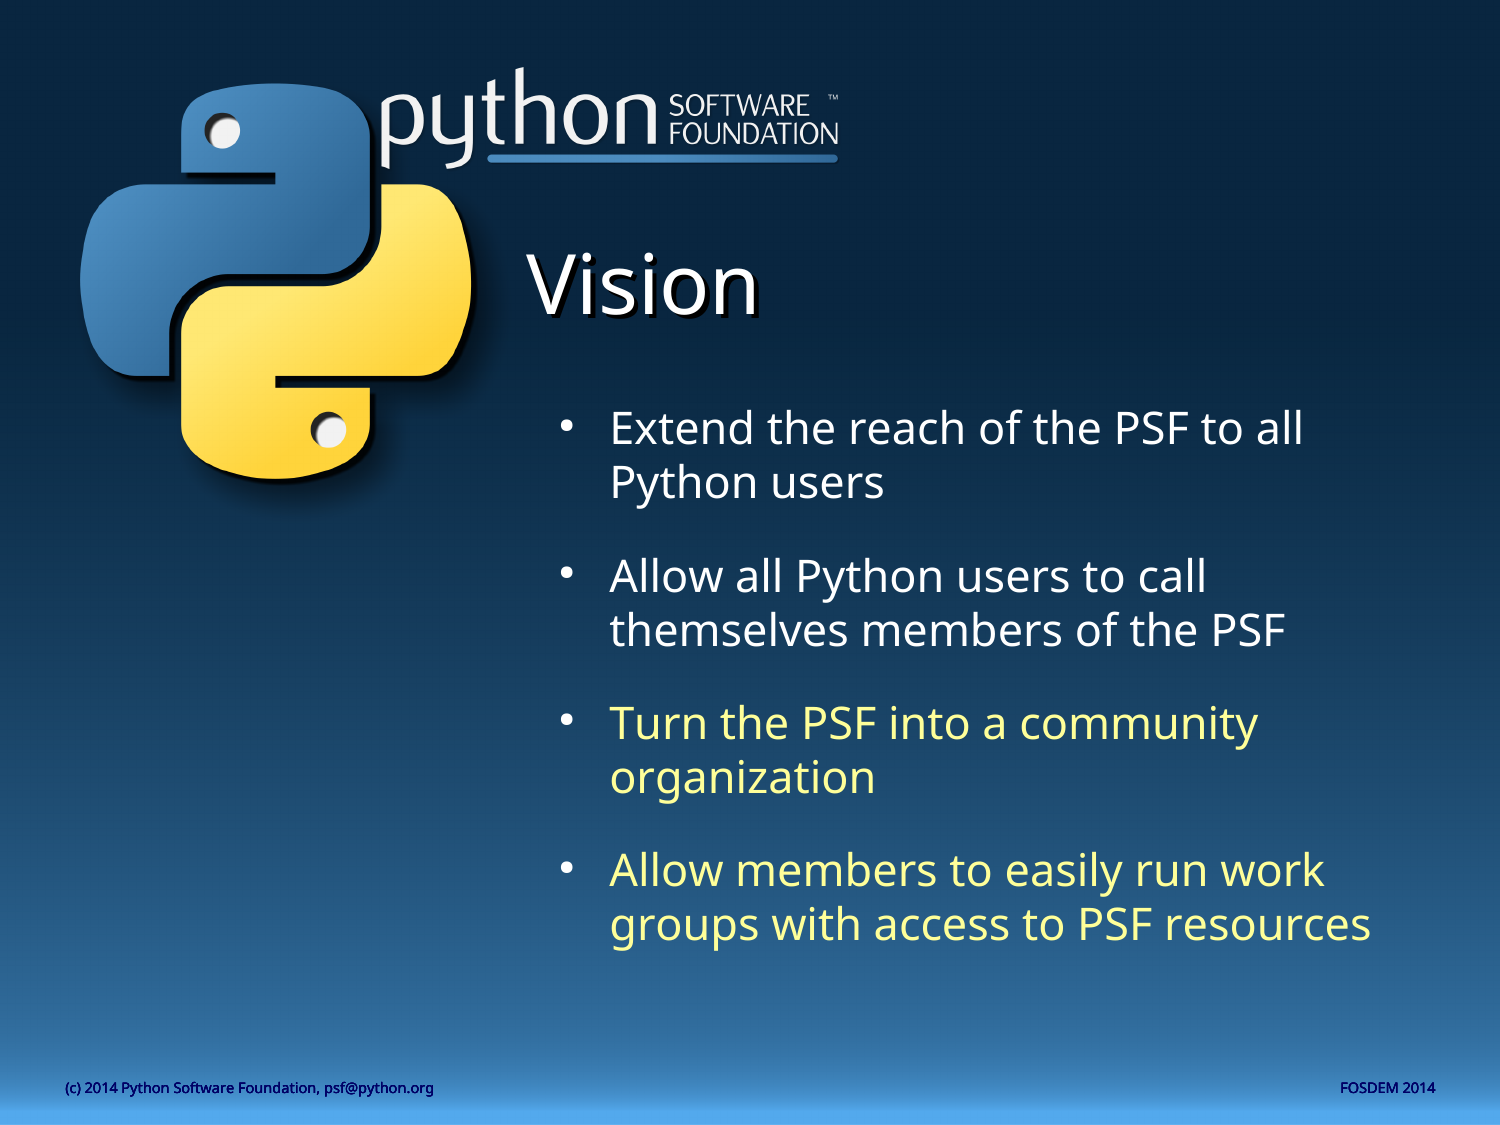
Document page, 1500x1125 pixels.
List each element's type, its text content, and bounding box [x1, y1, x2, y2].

text_box (c) 2014 Python Software Foundation, psf@python.org FOSDEM 2014 [65, 1078, 1436, 1099]
title Vision [512, 185, 1388, 377]
picture [0, 0, 1500, 1125]
list Extend the reach of the PSF to all Python users Allow all Python users to call themselves members of the PSF Turn the PSF into a community organization Allow members to easily run work groups with access to PSF resources [544, 392, 1388, 1006]
